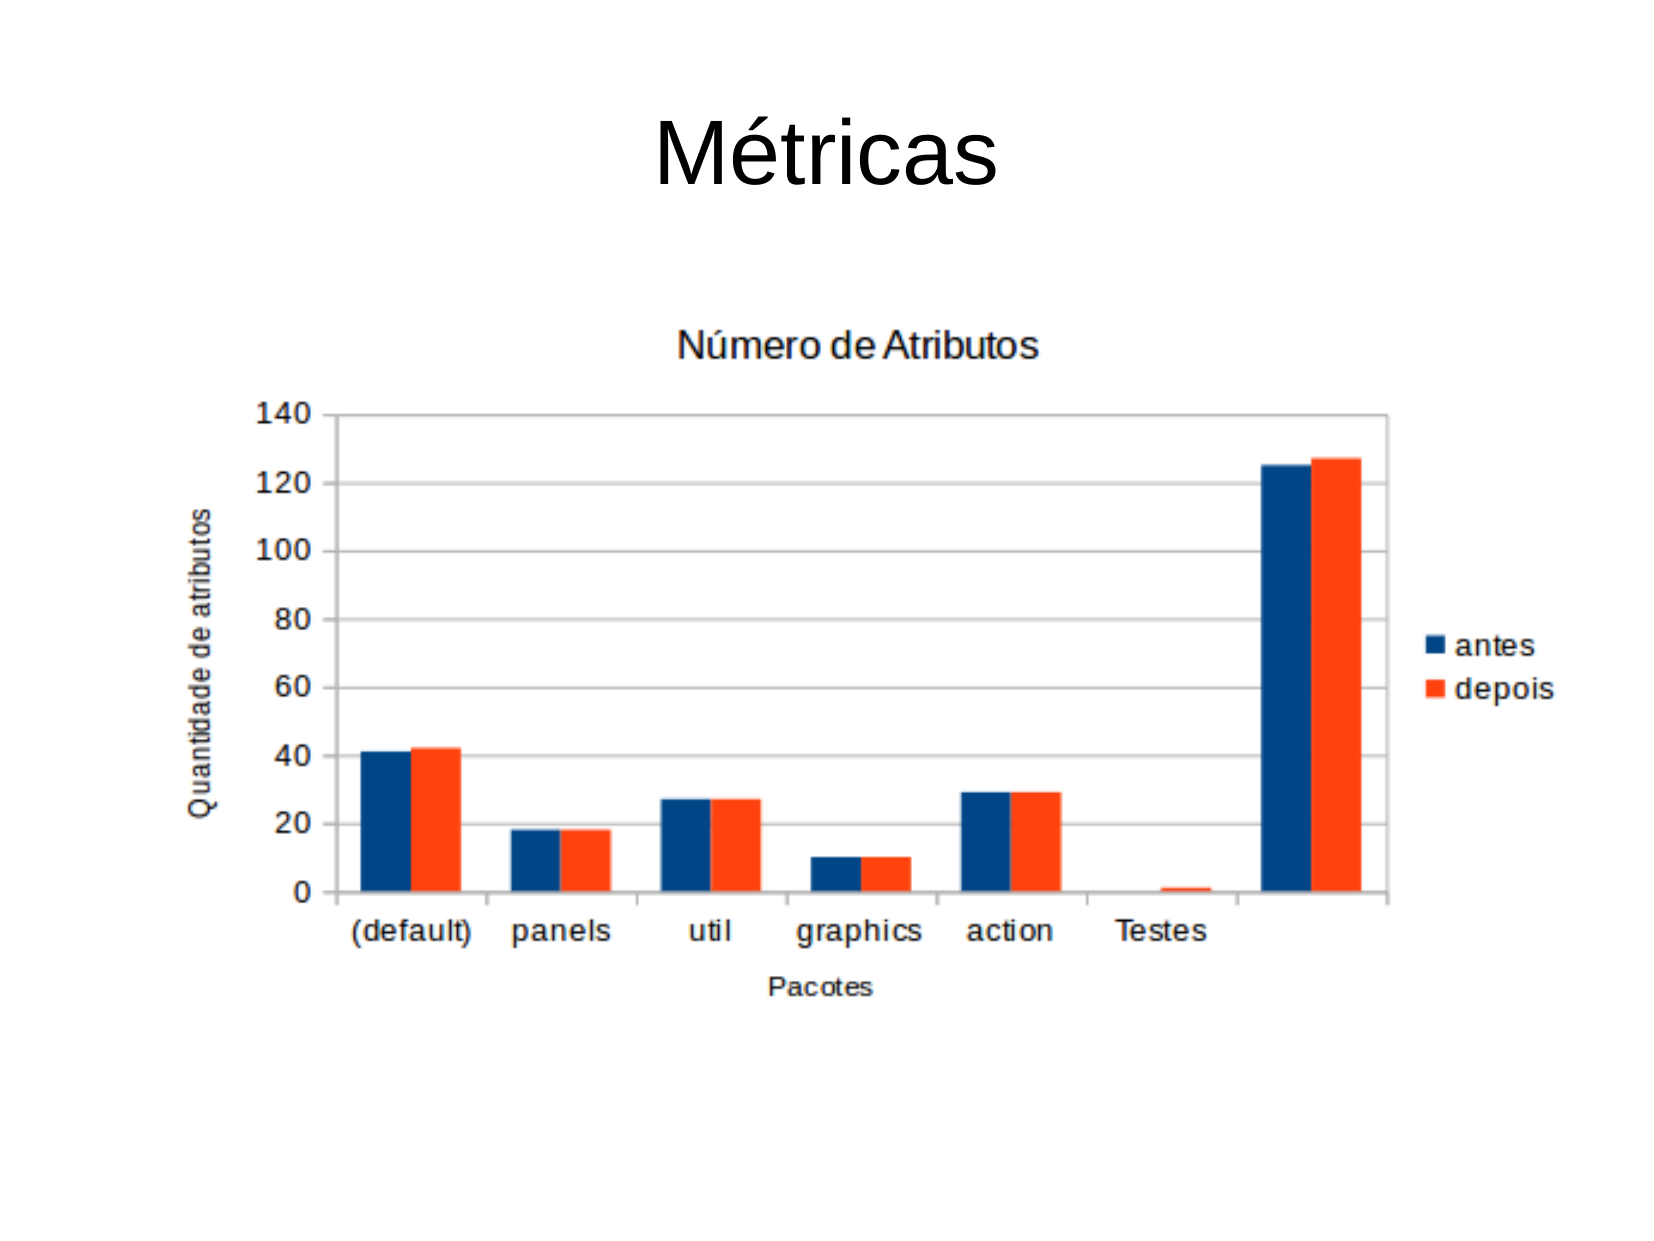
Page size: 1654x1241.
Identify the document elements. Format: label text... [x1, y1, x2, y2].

title Métricas [82, 49, 1571, 257]
picture [153, 290, 1580, 1023]
